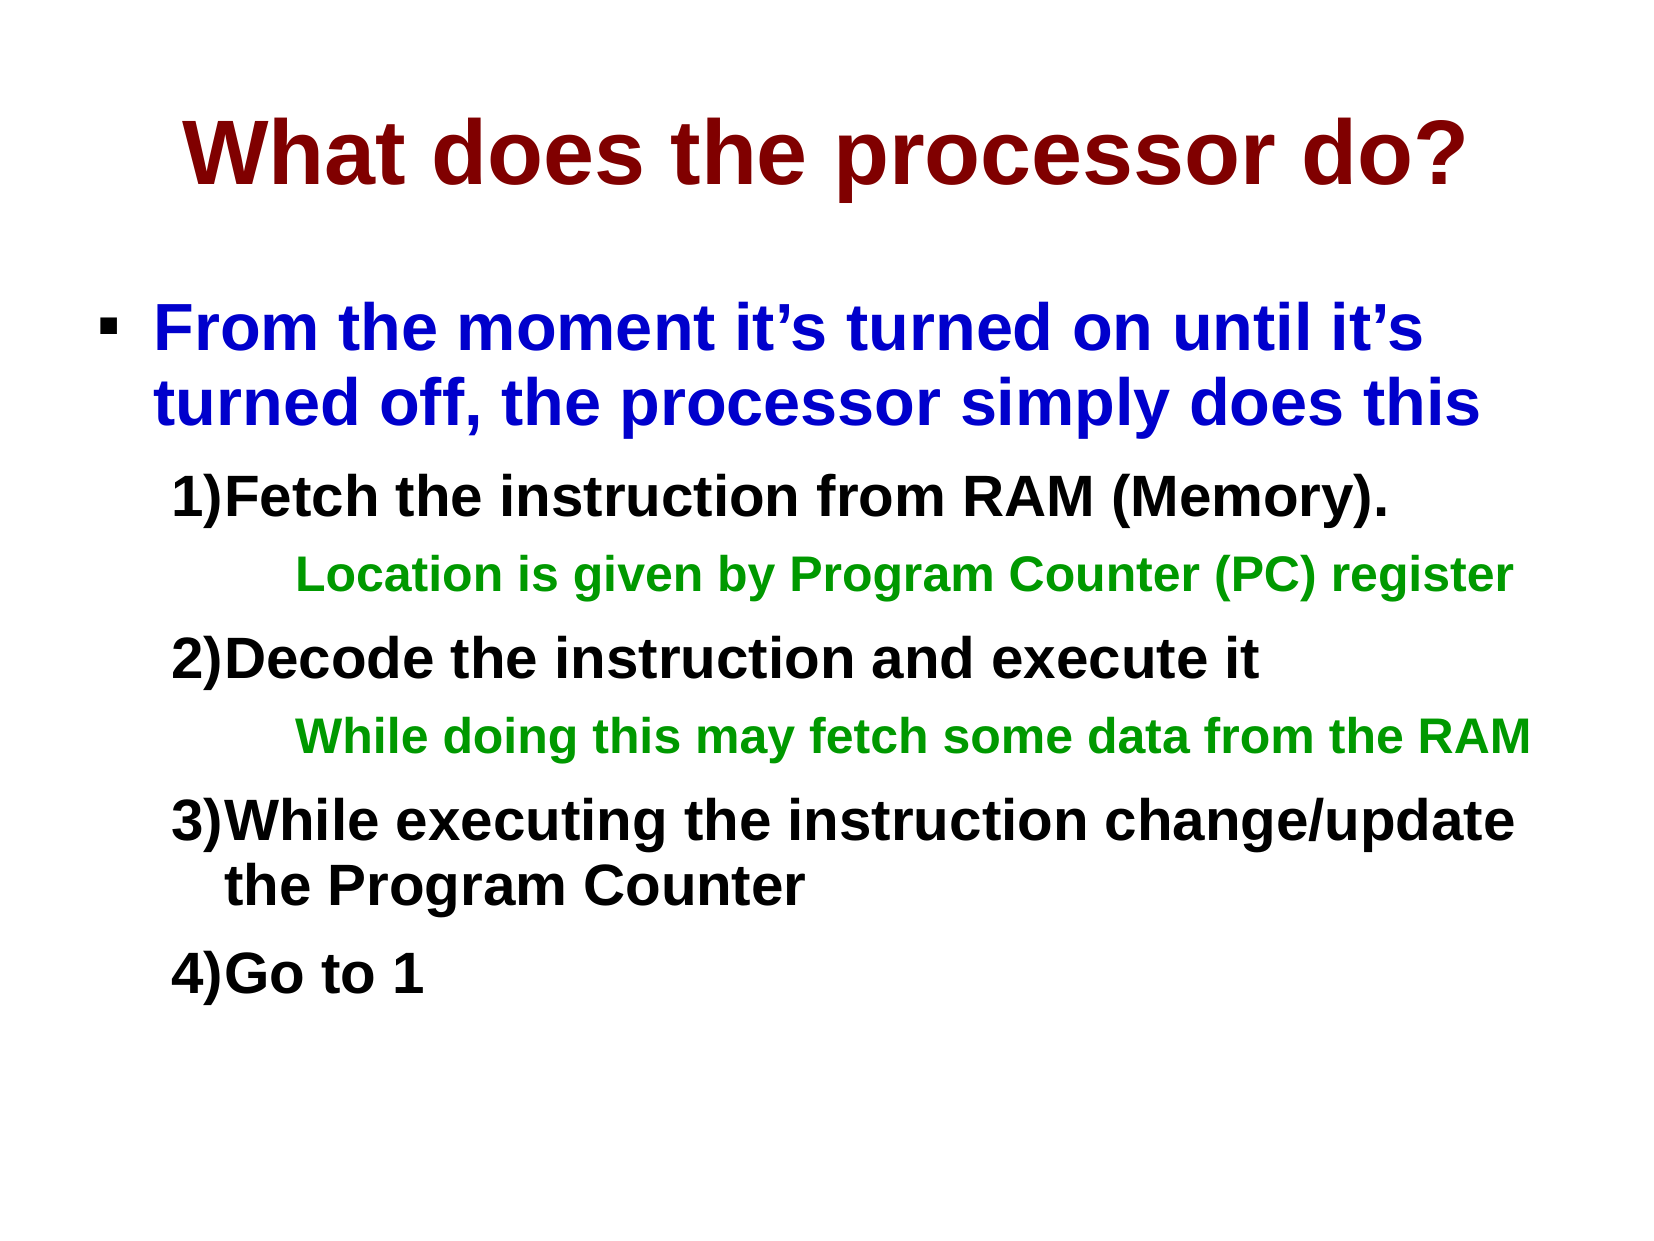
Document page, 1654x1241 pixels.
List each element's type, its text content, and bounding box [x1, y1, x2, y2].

title What does the processor do? [82, 49, 1571, 257]
list From the moment it’s turned on until it’s turned off, the processor simply does this Fetch the instruction from RAM (Memory). Location is given by Program Counter (PC) register Decode the instruction and execute it While doing this may fetch some data from the RAM While executing the instruction change/update the Program Counter Go to 1 [82, 290, 1571, 1010]
